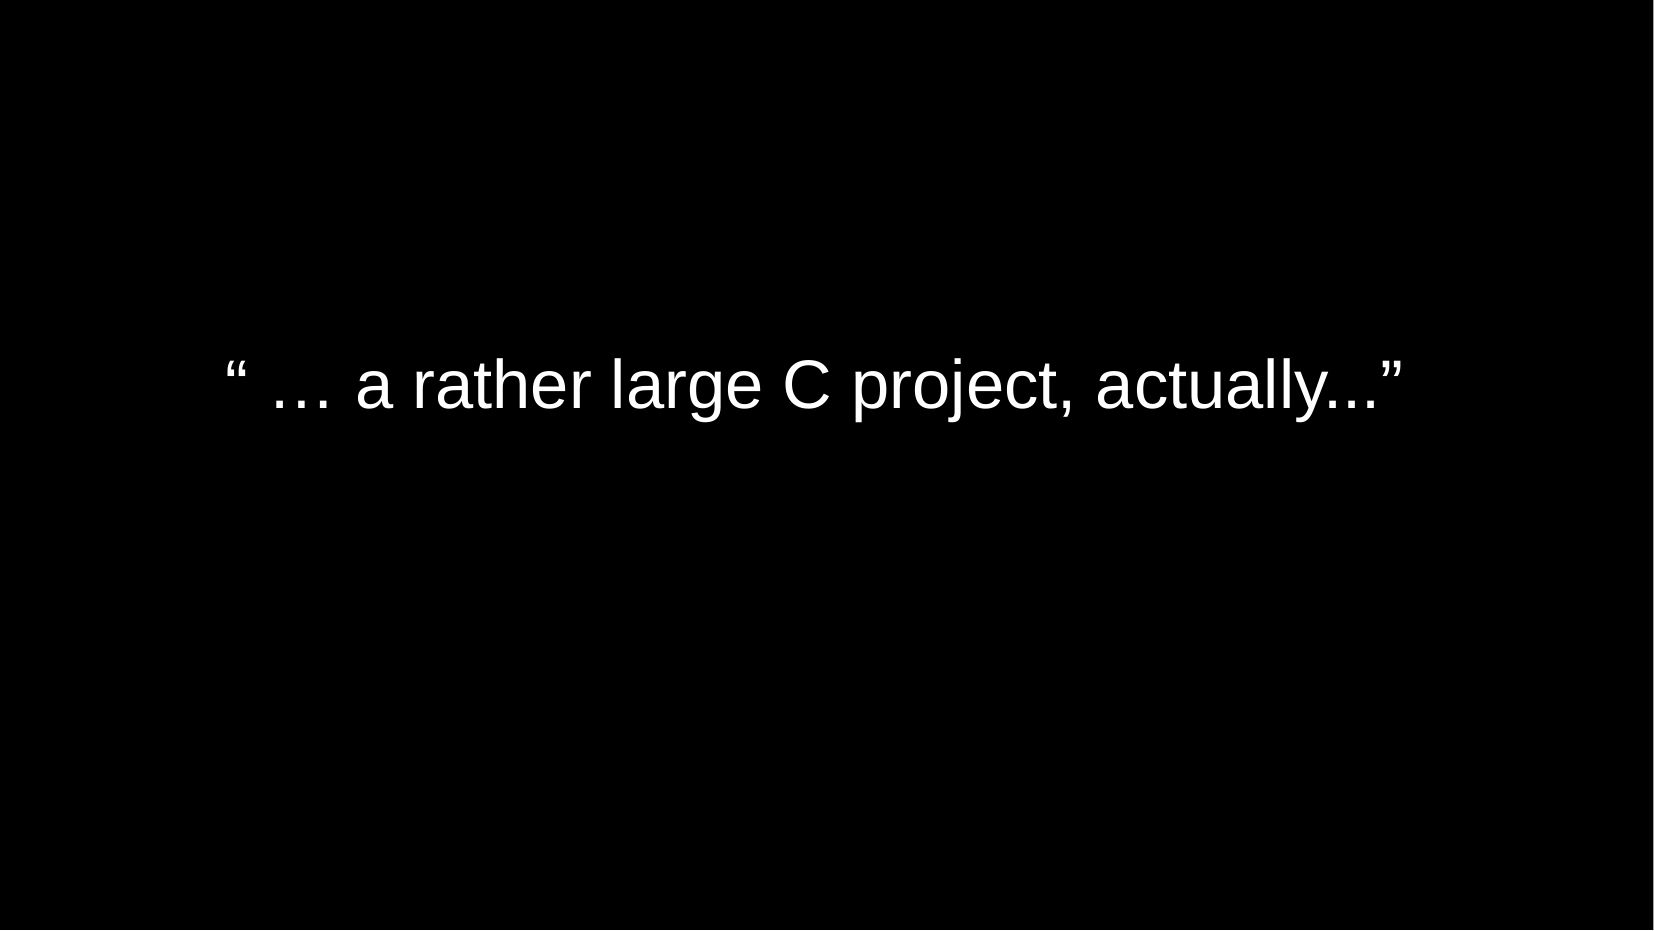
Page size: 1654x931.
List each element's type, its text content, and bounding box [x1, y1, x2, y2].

title “ … a rather large C project, actually...” [70, 307, 1560, 463]
